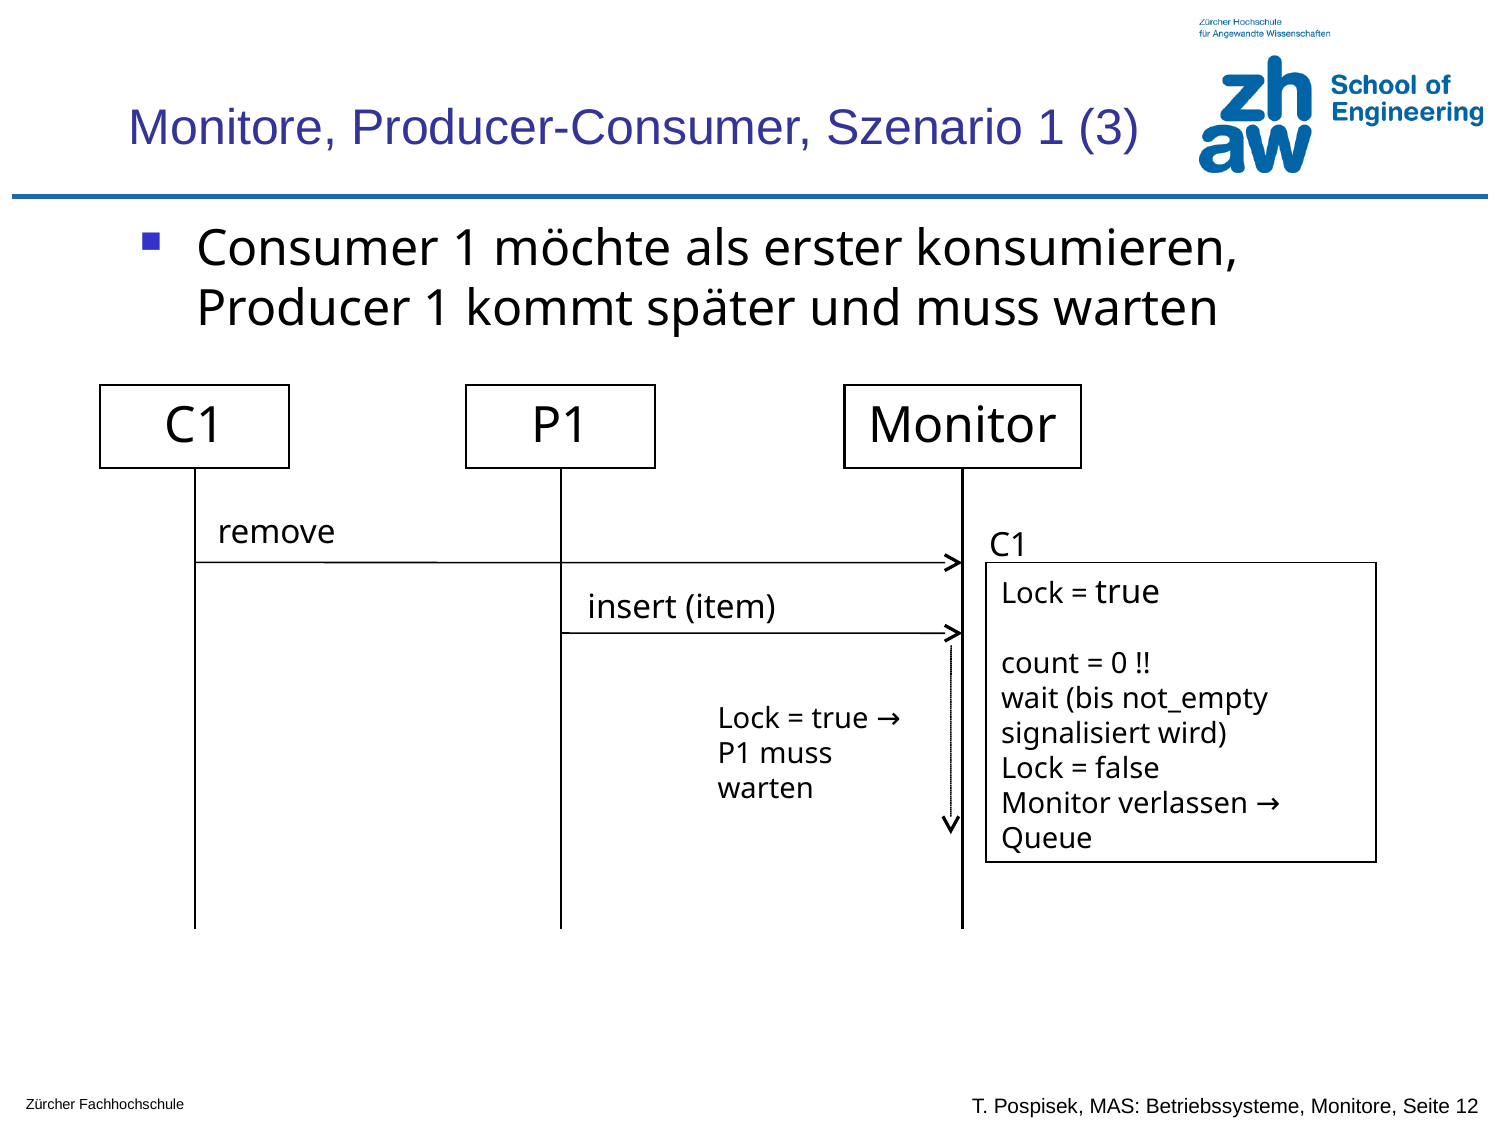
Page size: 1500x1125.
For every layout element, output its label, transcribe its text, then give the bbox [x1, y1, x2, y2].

text_box remove [203, 503, 351, 559]
text_box Lock = true count = 0 !! wait (bis not_empty signalisiert wird) Lock = false Monitor verlassen → Queue [986, 562, 1376, 862]
text_box C1 [974, 515, 1116, 571]
text_box insert (item) [572, 577, 809, 633]
text_box Monitor [844, 385, 1081, 468]
text_box P1 [466, 385, 656, 468]
picture [1199, 19, 1483, 173]
title Monitore, Producer-Consumer, Szenario 1 (3) [99, 50, 1379, 163]
text_box Lock = true → P1 muss warten [702, 692, 939, 813]
text_box Consumer 1 möchte als erster konsumieren, Producer 1 kommt später und muss warten [125, 207, 1353, 343]
text_box C1 [100, 385, 290, 468]
